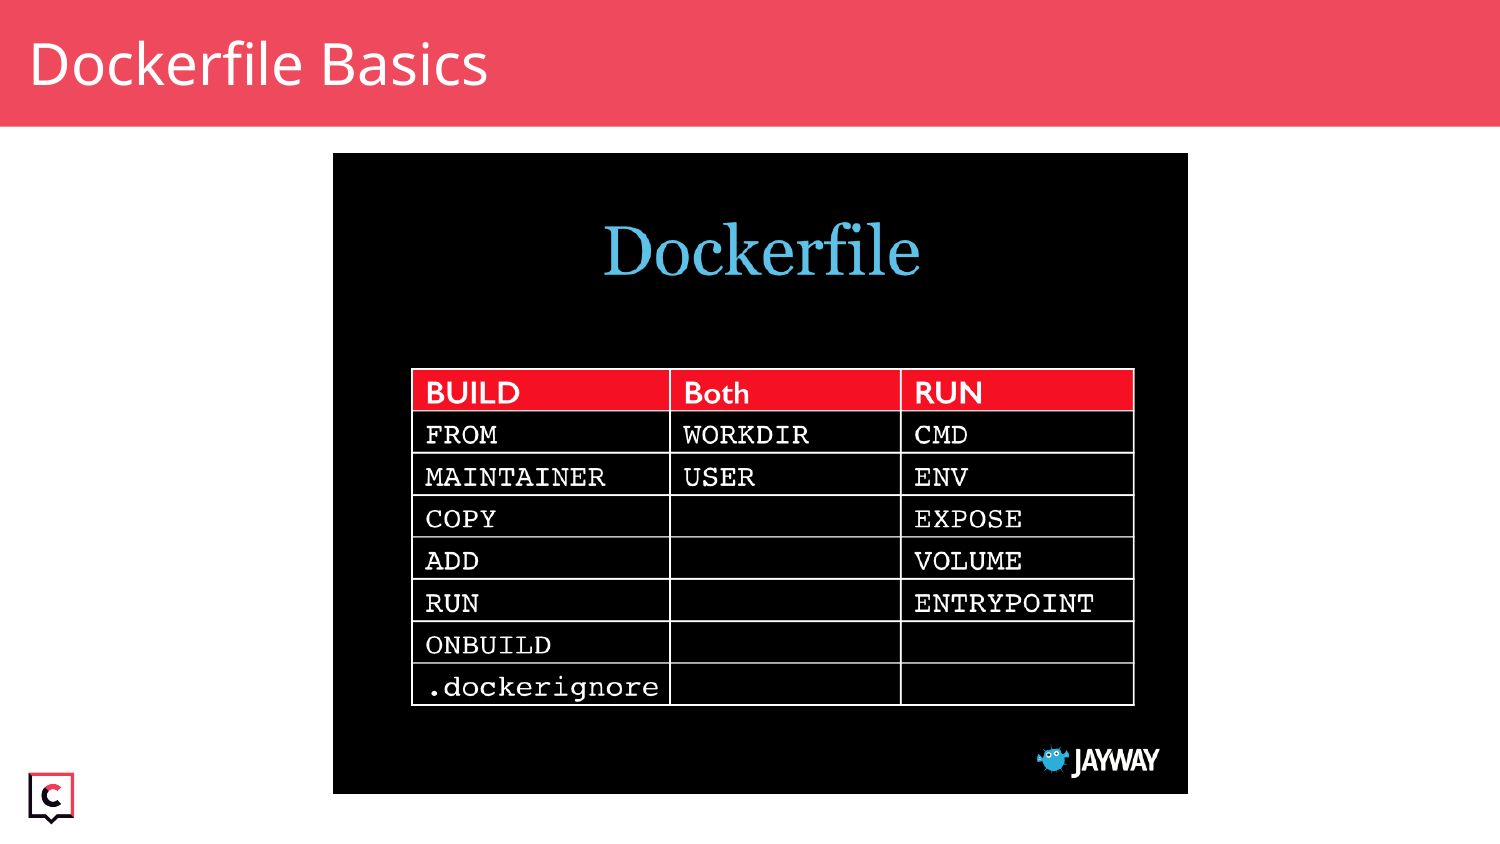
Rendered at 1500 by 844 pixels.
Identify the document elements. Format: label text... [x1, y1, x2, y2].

picture [333, 153, 1188, 794]
picture [19, 764, 82, 830]
title Dockerfile Basics [13, 12, 1412, 107]
